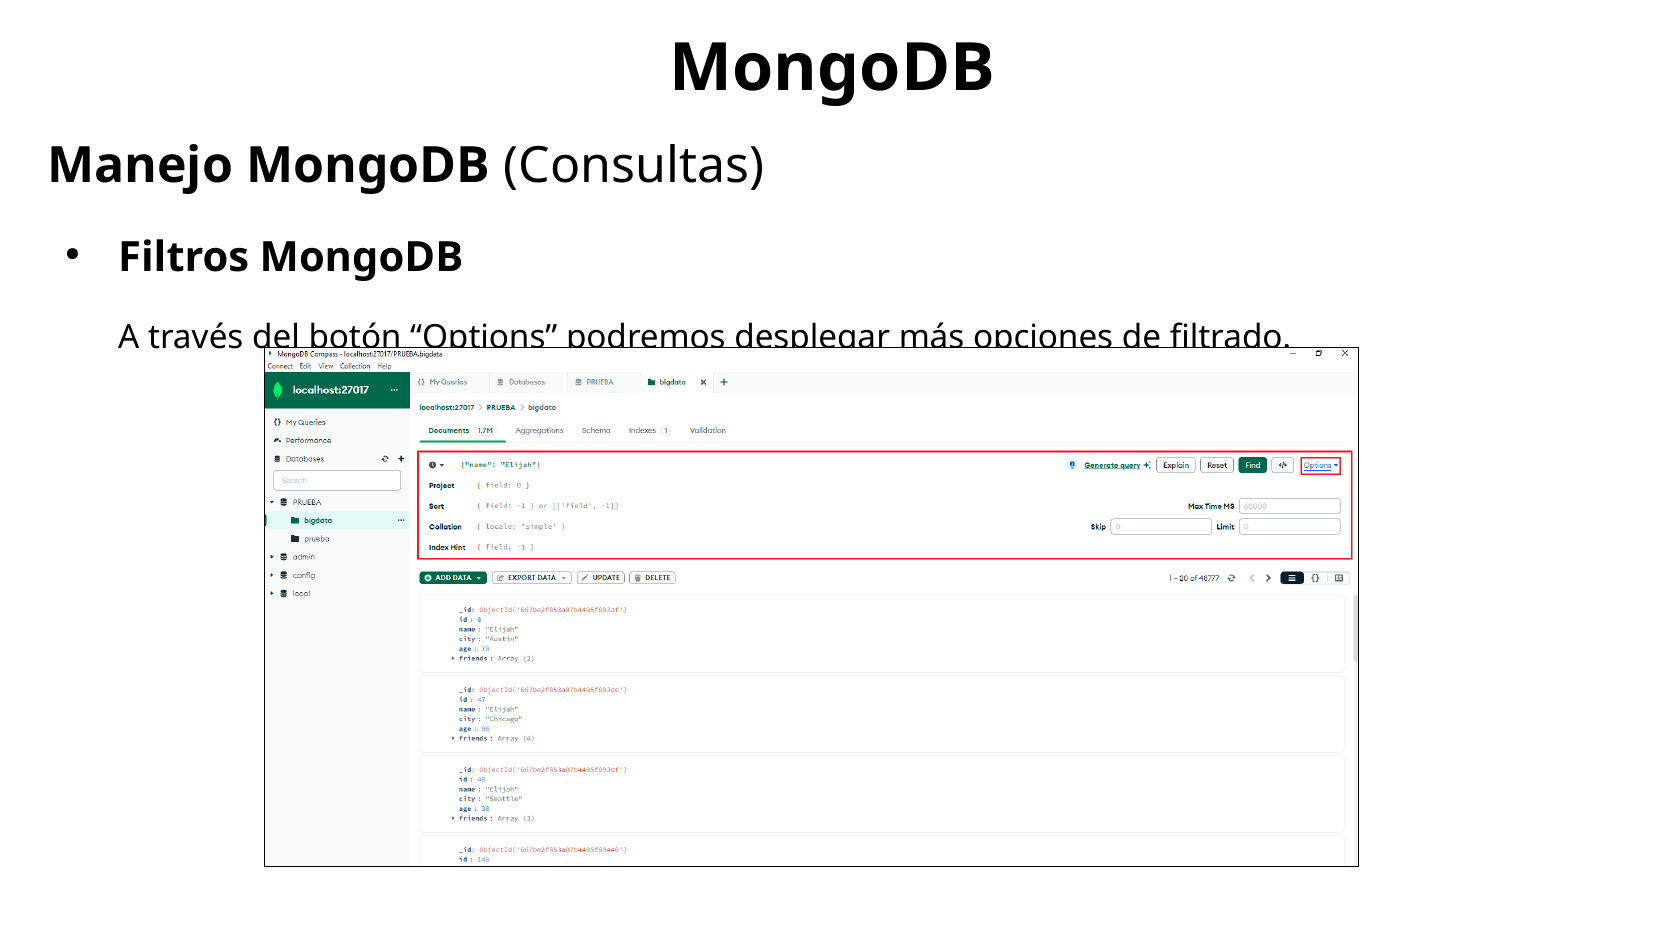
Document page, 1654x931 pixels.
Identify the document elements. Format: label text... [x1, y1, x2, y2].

picture [264, 347, 1359, 867]
title MongoDB [88, 16, 1577, 113]
list Manejo MongoDB (Consultas) Filtros MongoDB A través del botón “Options” podremos desplegar más opciones de filtrado. [47, 128, 1595, 886]
